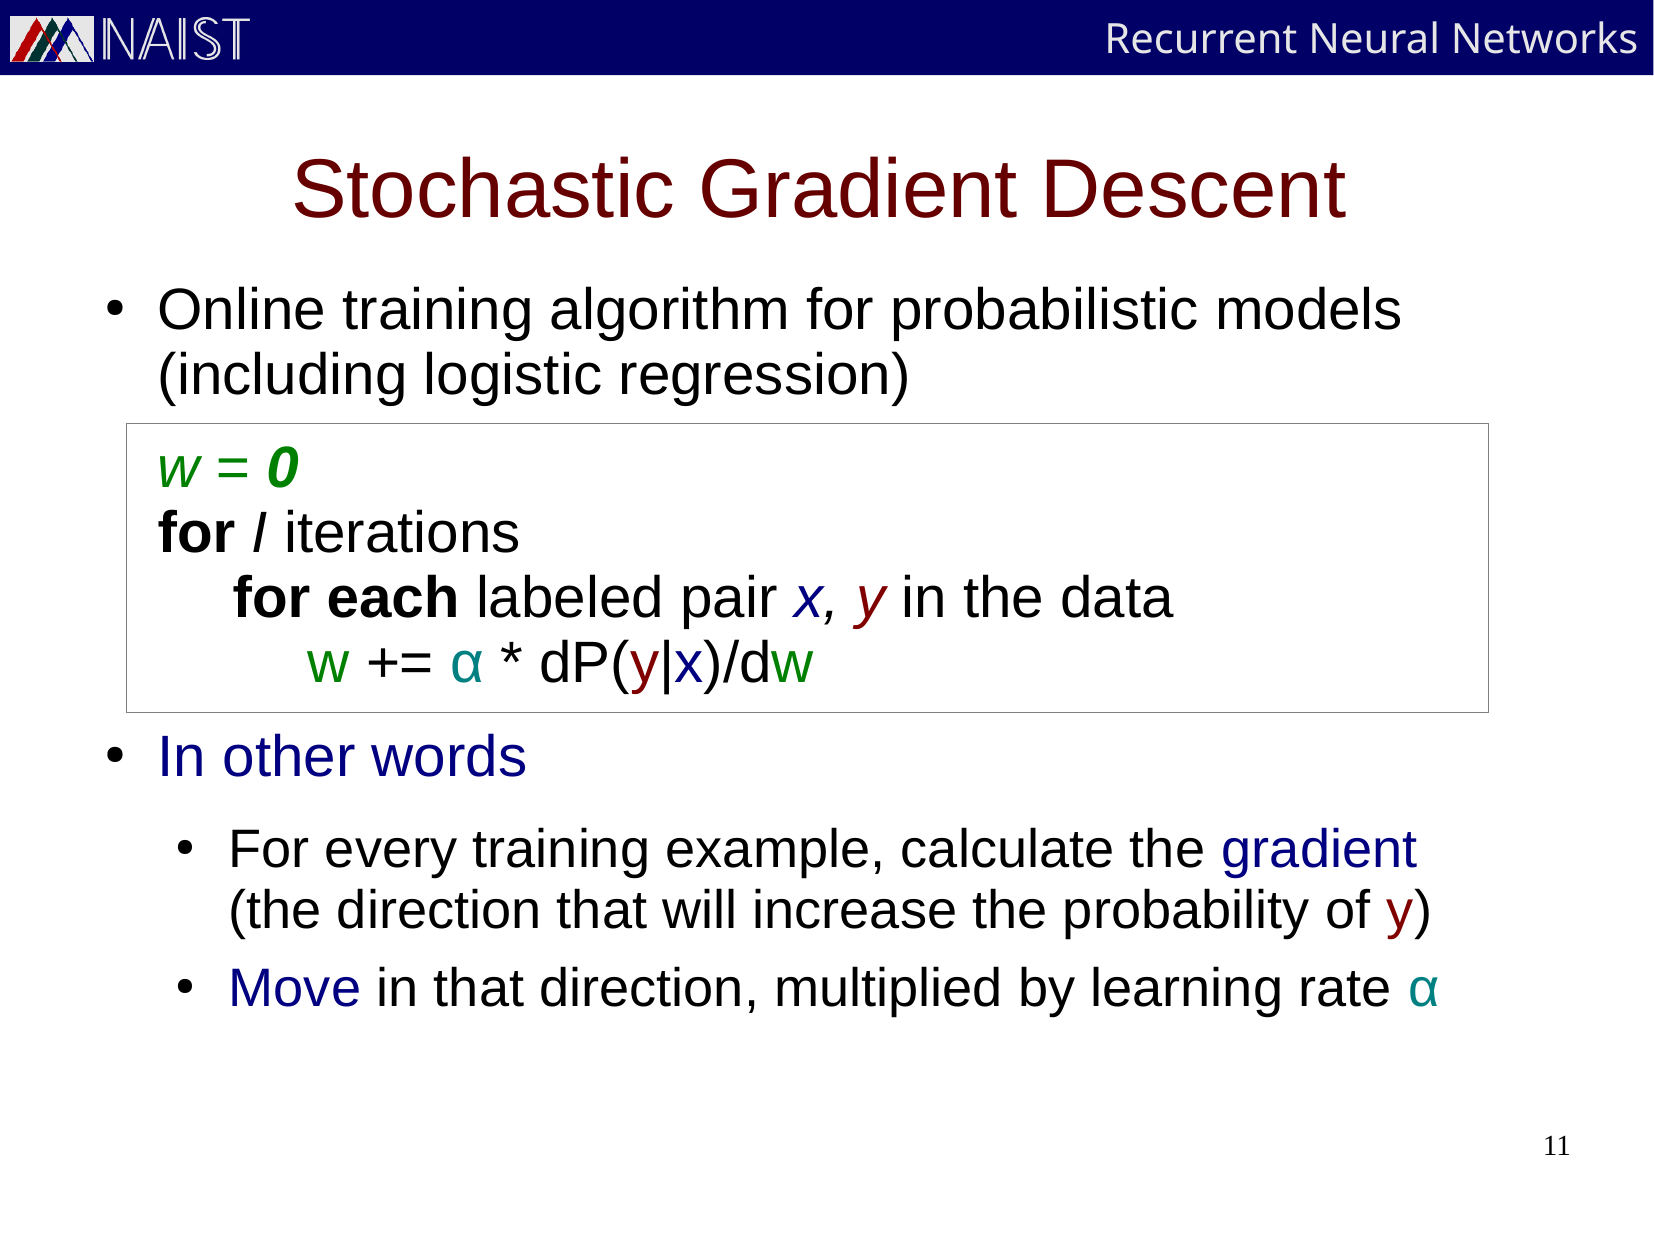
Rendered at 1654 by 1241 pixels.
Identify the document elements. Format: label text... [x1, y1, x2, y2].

picture [102, 17, 251, 60]
picture [10, 16, 94, 62]
list Online training algorithm for probabilistic models (including logistic regression) w = 0 for I iterations for each labeled pair x, y in the data w += α * dP(y|x)/dw In other words For every training example, calculate the gradient (the direction that will increase the probability of y) Move in that direction, multiplied by learning rate α [86, 276, 1576, 1095]
title Stochastic Gradient Descent [75, 92, 1564, 285]
